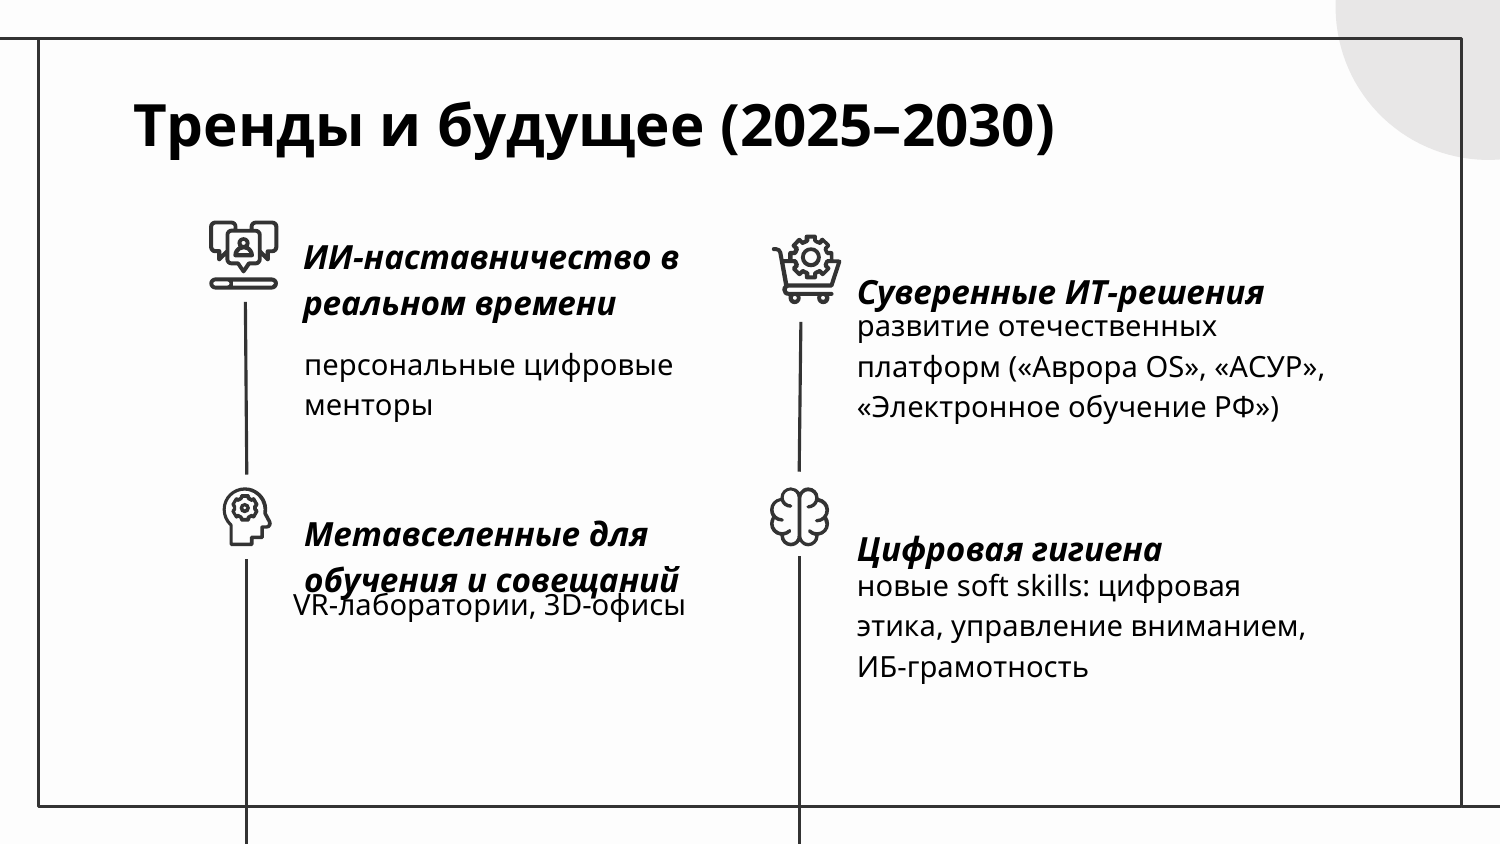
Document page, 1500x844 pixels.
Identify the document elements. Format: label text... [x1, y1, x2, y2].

subtitle ИИ-наставничество в реальном времени [288, 215, 714, 338]
subtitle новые soft skills: цифровая этика, управление вниманием, ИБ-грамотность [841, 547, 1344, 697]
text_box [759, 234, 843, 322]
text_box [757, 472, 842, 556]
title Тренды и будущее (2025–2030) [118, 72, 1382, 167]
text_box [204, 475, 289, 559]
subtitle развитие отечественных платформ («Аврора OS», «АСУР», «Электронное обучение РФ») [841, 287, 1354, 438]
subtitle Цифровая гигиена [841, 507, 1283, 566]
subtitle Суверенные ИТ-решения [841, 250, 1326, 309]
text_box [203, 217, 288, 302]
subtitle персональные цифровые менторы [289, 325, 730, 420]
subtitle VR-лаборатории, 3D-офисы [278, 566, 720, 626]
subtitle Метавселенные для обучения и совещаний [289, 492, 730, 578]
